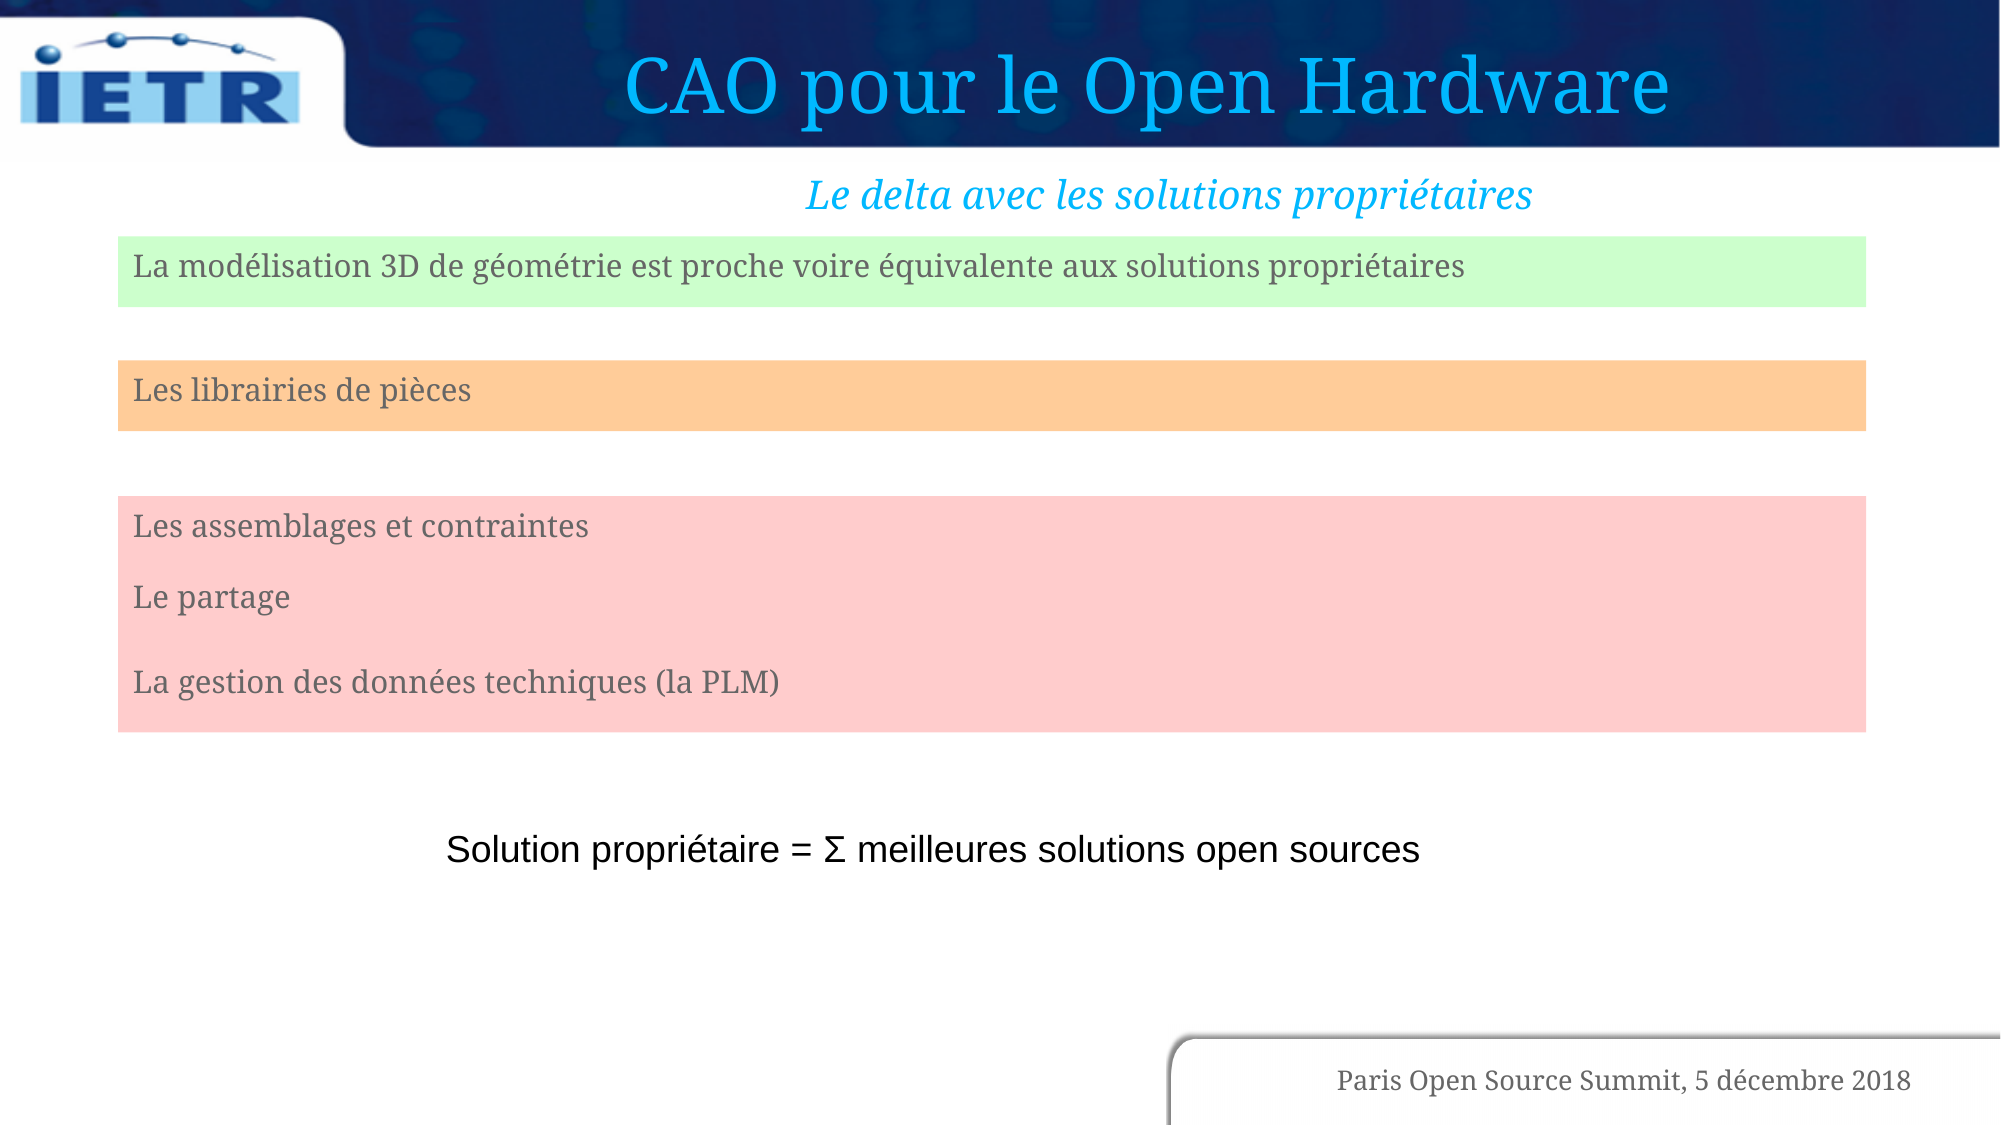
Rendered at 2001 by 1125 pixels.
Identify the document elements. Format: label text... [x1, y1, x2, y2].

text_box Le delta avec les solutions propriétaires [791, 159, 1440, 236]
text_box Paris Open Source Summit, 5 décembre 2018 [1322, 1054, 1982, 1106]
text_box Les assemblages et contraintes Le partage La gestion des données techniques (la PLM) [118, 496, 1867, 733]
text_box CAO pour le Open Hardware [608, 23, 1652, 143]
picture [1166, 1024, 2001, 1125]
text_box La modélisation 3D de géométrie est proche voire équivalente aux solutions propriétaires [118, 236, 1867, 308]
text_box Solution propriétaire = Σ meilleures solutions open sources [431, 820, 1436, 878]
text_box Les librairies de pièces [118, 360, 1867, 432]
picture [0, 0, 2000, 165]
